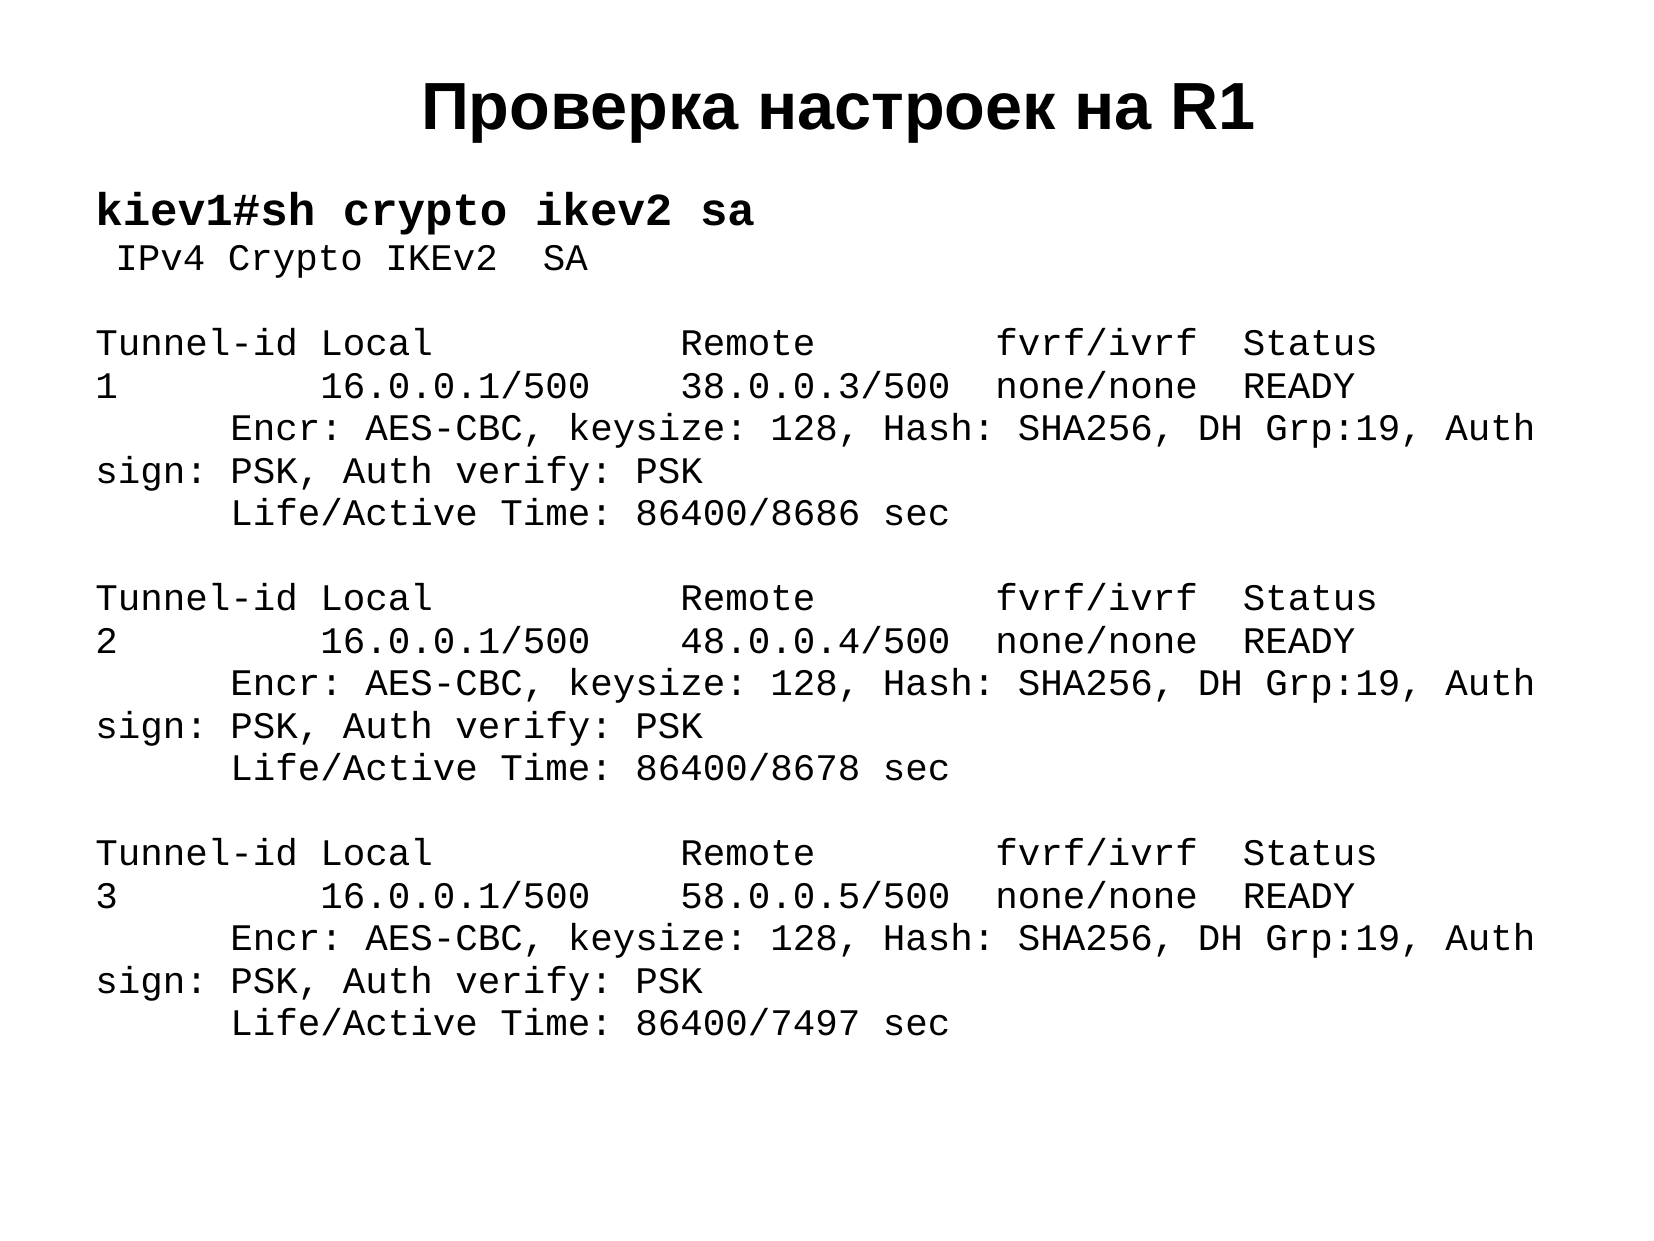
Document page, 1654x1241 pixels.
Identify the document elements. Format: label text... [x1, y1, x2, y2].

list kiev1#sh crypto ikev2 sa IPv4 Crypto IKEv2 SA Tunnel-id Local Remote fvrf/ivrf Status 1 16.0.0.1/500 38.0.0.3/500 none/none READY Encr: AES-CBC, keysize: 128, Hash: SHA256, DH Grp:19, Auth sign: PSK, Auth verify: PSK Life/Active Time: 86400/8686 sec Tunnel-id Local Remote fvrf/ivrf Status 2 16.0.0.1/500 48.0.0.4/500 none/none READY Encr: AES-CBC, keysize: 128, Hash: SHA256, DH Grp:19, Auth sign: PSK, Auth verify: PSK Life/Active Time: 86400/8678 sec Tunnel-id Local Remote fvrf/ivrf Status 3 16.0.0.1/500 58.0.0.5/500 none/none READY Encr: AES-CBC, keysize: 128, Hash: SHA256, DH Grp:19, Auth sign: PSK, Auth verify: PSK Life/Active Time: 86400/7497 sec [95, 187, 1538, 1208]
text_box Проверка настроек на R1 [64, 37, 1613, 151]
